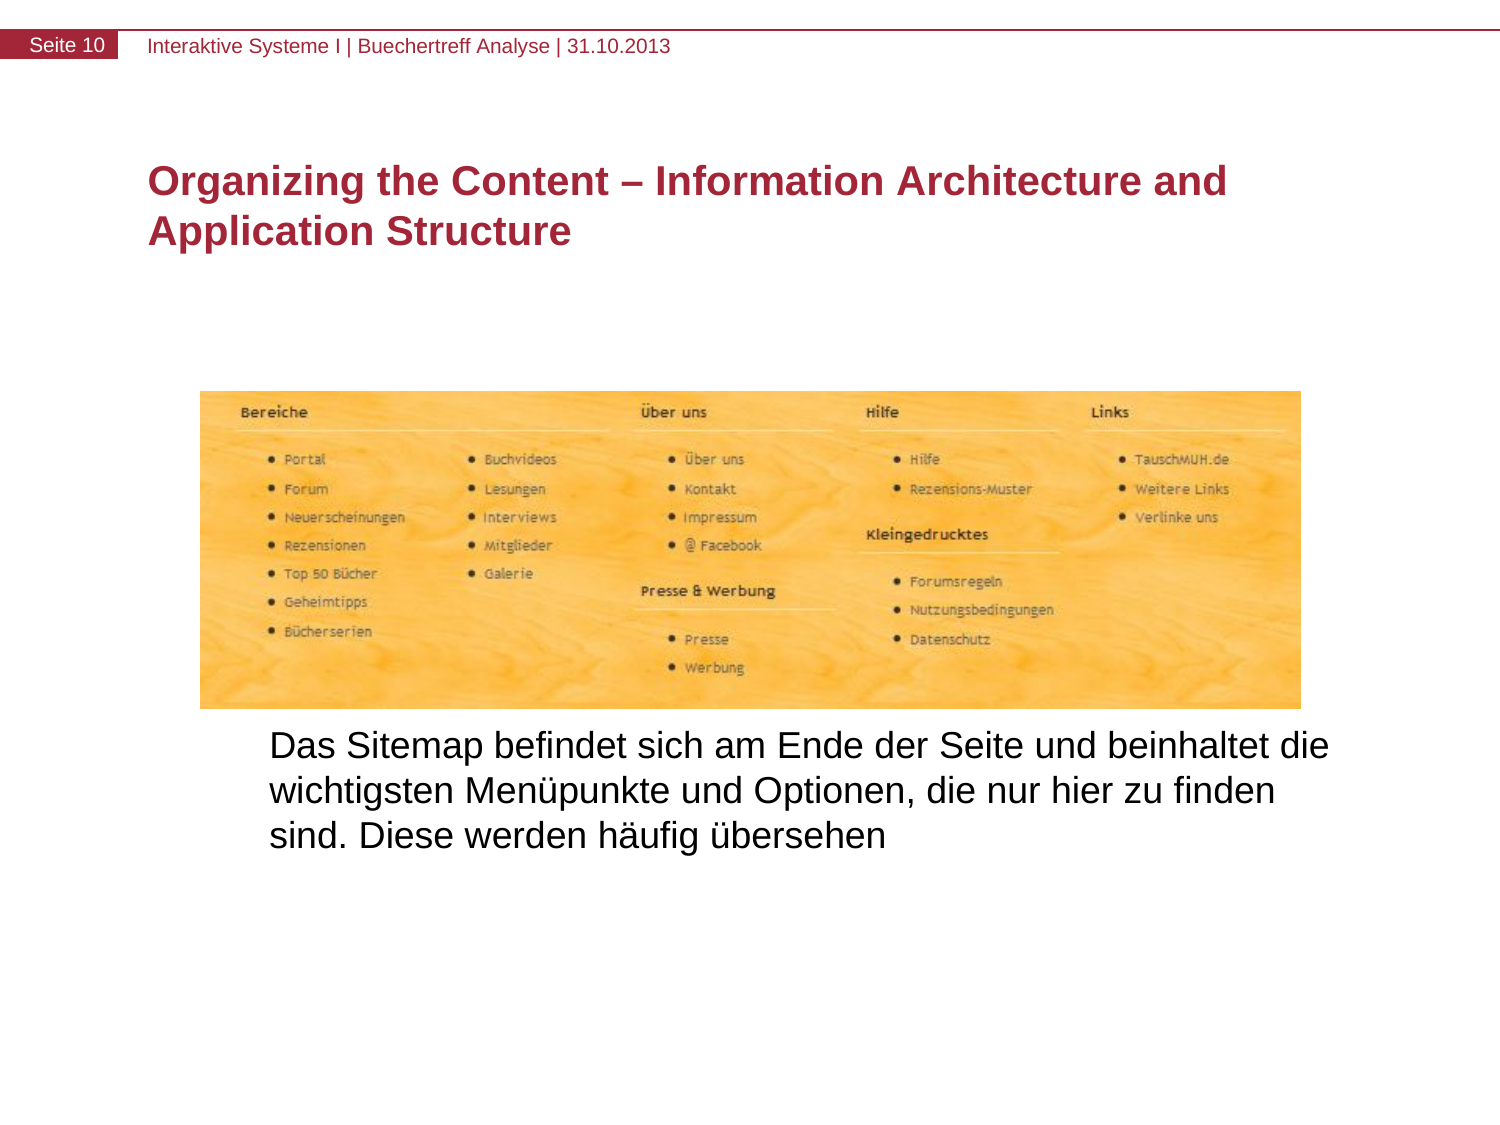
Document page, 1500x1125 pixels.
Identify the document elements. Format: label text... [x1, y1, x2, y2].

list Das Sitemap befindet sich am Ende der Seite und beinhaltet die wichtigsten Menüpunkte und Optionen, die nur hier zu finden sind. Diese werden häufig übersehen [132, 287, 1371, 888]
title Organizing the Content – Information Architecture and Application Structure [132, 146, 1413, 262]
picture [200, 391, 1301, 709]
